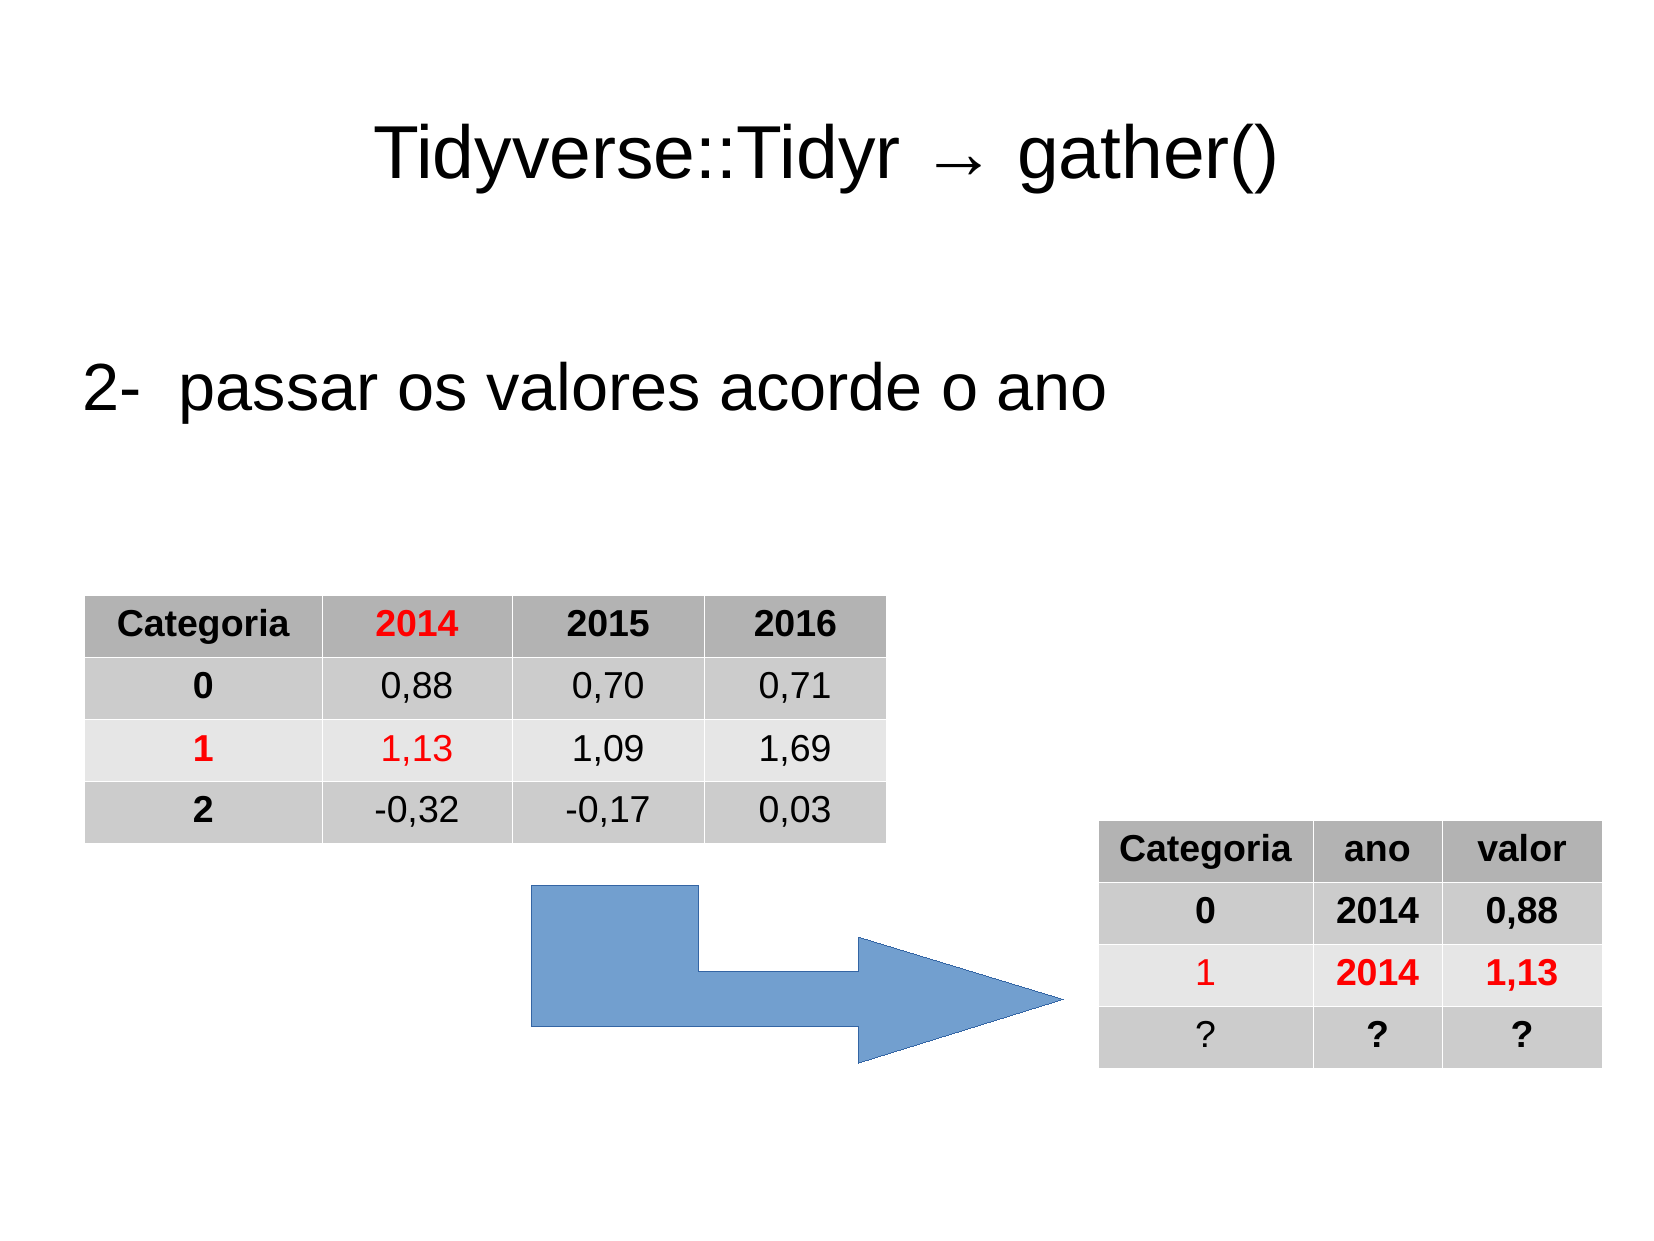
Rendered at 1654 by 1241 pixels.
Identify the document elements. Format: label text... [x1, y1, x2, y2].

table_cell 1,13 [1443, 945, 1602, 1006]
table_cell 1 [85, 720, 322, 781]
table_cell 0,71 [705, 658, 886, 719]
table_cell 0 [85, 658, 322, 719]
table_header Categoria [1099, 821, 1313, 882]
table_cell ? [1099, 1007, 1313, 1068]
table_cell 1,69 [705, 720, 886, 781]
table_cell 1 [1099, 945, 1313, 1006]
table_cell 0 [1099, 883, 1313, 944]
table_header 2015 [513, 596, 704, 657]
text_box [531, 885, 1064, 1064]
table_cell ? [1314, 1007, 1442, 1068]
table_cell 2014 [1314, 945, 1442, 1006]
table_cell 0,70 [513, 658, 704, 719]
table_cell 0,88 [323, 658, 512, 719]
table_cell -0,17 [513, 782, 704, 843]
title Tidyverse::Tidyr → gather() [82, 49, 1571, 257]
table_cell 1,09 [513, 720, 704, 781]
table_header ano [1314, 821, 1442, 882]
subtitle 2- passar os valores acorde o ano [82, 290, 1571, 485]
table_header Categoria [85, 596, 322, 657]
table_header valor [1443, 821, 1602, 882]
table_cell ? [1443, 1007, 1602, 1068]
table_cell 2014 [1314, 883, 1442, 944]
table_cell -0,32 [323, 782, 512, 843]
table_header 2014 [323, 596, 512, 657]
table_cell 1,13 [323, 720, 512, 781]
table_cell 0,88 [1443, 883, 1602, 944]
table_cell 2 [85, 782, 322, 843]
table_header 2016 [705, 596, 886, 657]
table_cell 0,03 [705, 782, 886, 843]
